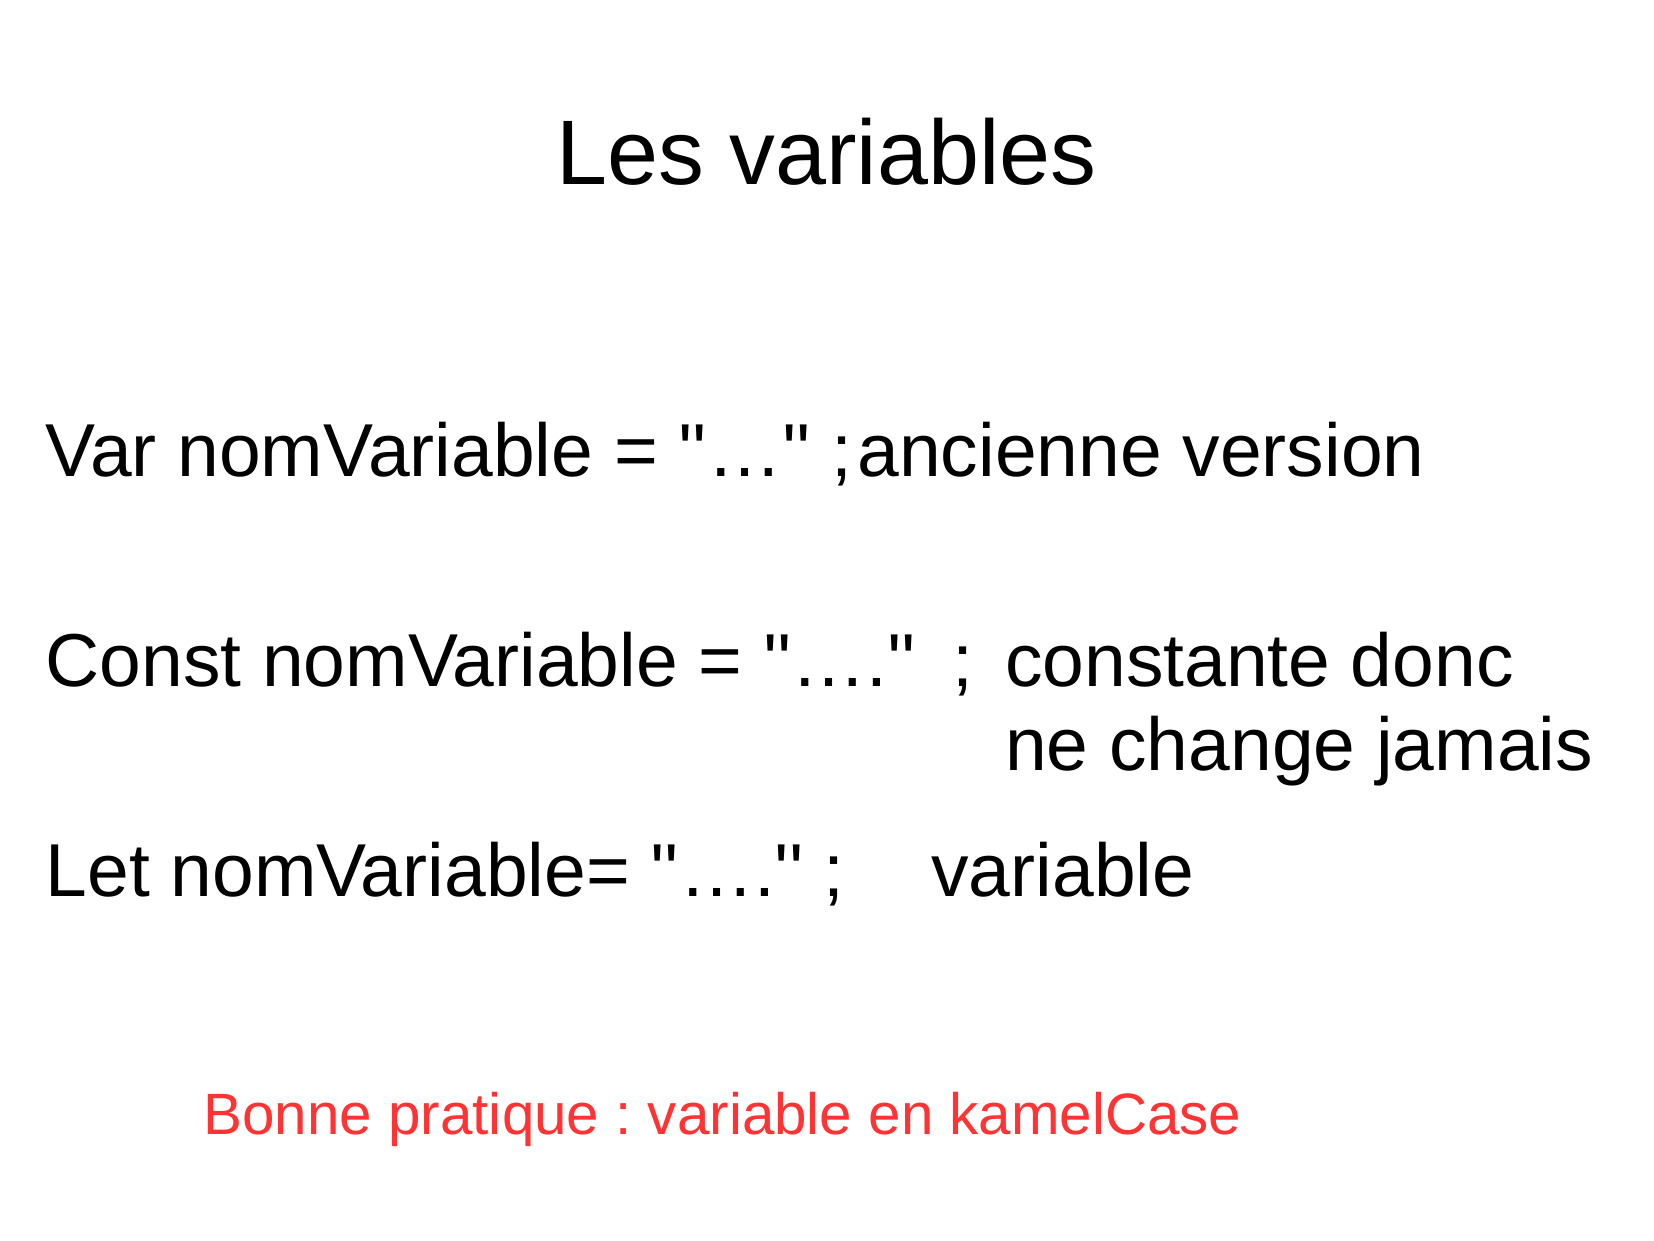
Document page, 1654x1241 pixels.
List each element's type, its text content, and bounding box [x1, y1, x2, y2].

text_box Bonne pratique : variable en kamelCase [188, 1074, 1258, 1155]
title Les variables [82, 49, 1571, 257]
text_box Var nomVariable = ''…'' ; ancienne version Const nomVariable = ''….'' ; constante donc ne change jamais Let nomVariable= ''….'' ; variable [30, 401, 1609, 921]
